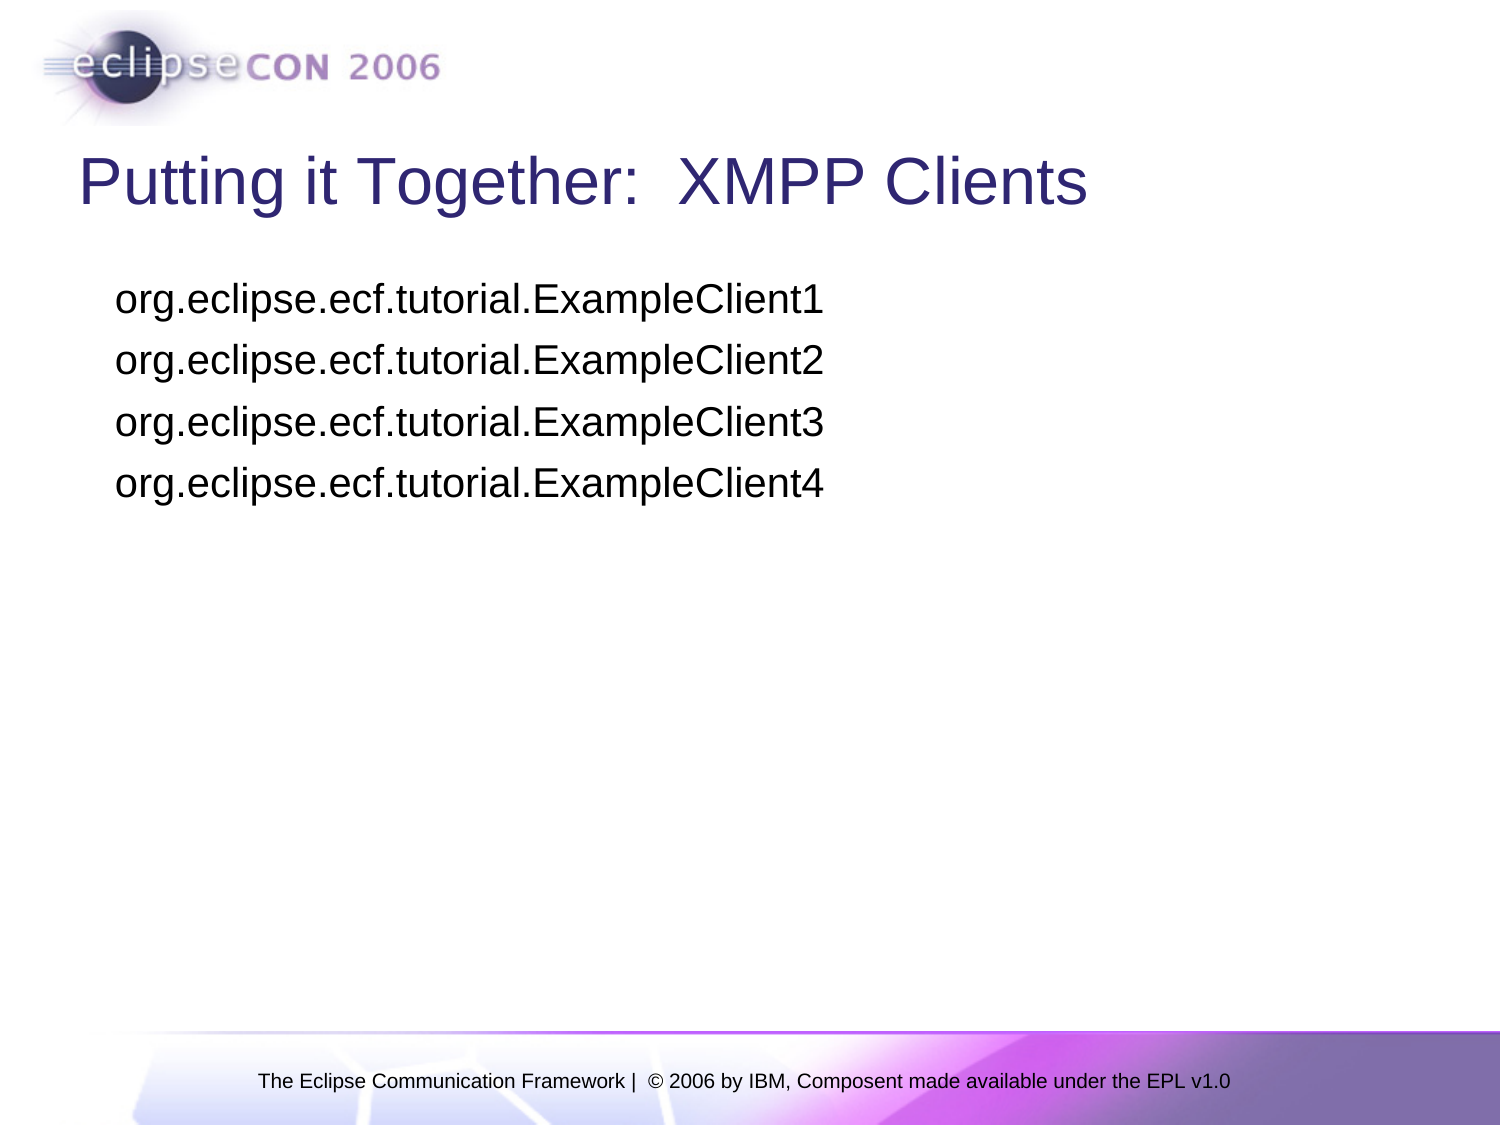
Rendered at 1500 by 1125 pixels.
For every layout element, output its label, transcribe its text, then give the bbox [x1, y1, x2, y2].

list org.eclipse.ecf.tutorial.ExampleClient1 org.eclipse.ecf.tutorial.ExampleClient2 org.eclipse.ecf.tutorial.ExampleClient3 org.eclipse.ecf.tutorial.ExampleClient4 [114, 280, 1384, 922]
picture [0, 1031, 1500, 1125]
picture [31, 10, 1040, 126]
title Putting it Together: XMPP Clients [78, 148, 1432, 224]
